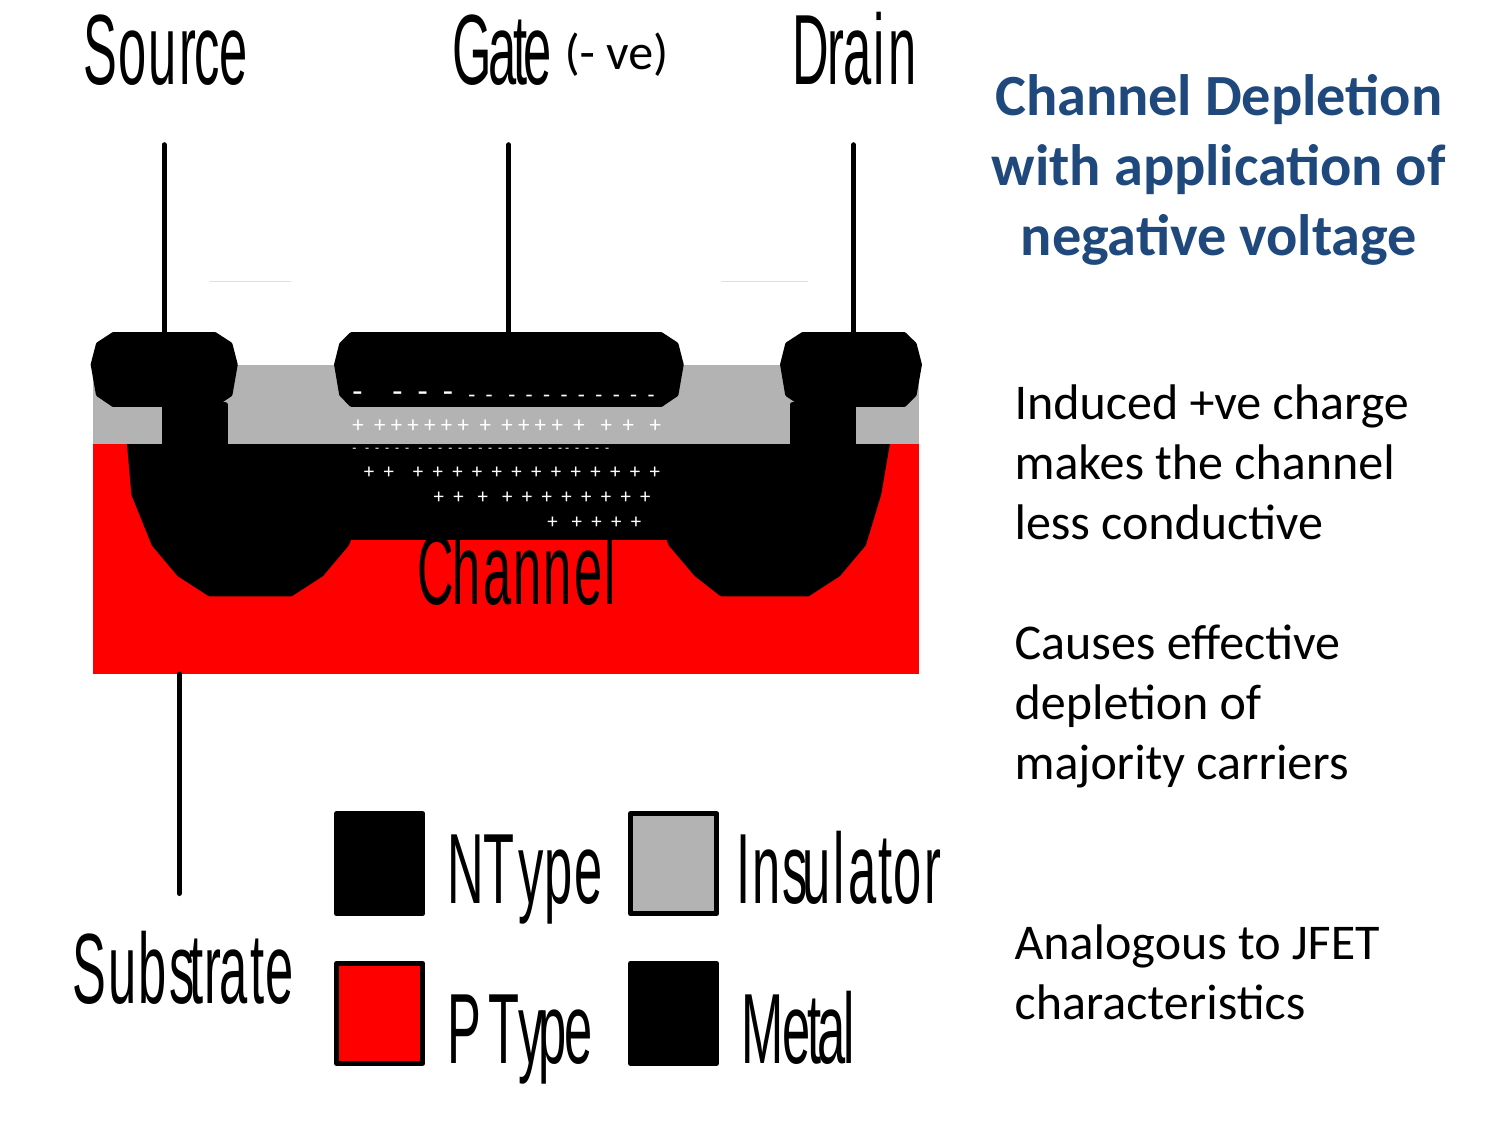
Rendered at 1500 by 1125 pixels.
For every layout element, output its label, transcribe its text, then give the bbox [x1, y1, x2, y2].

text_box Channel Depletion with application of negative voltage [975, 50, 1463, 275]
text_box Induced +ve charge makes the channel less conductive Causes effective depletion of majority carriers Analogous to JFET characteristics [999, 362, 1438, 1038]
text_box + + + + + + + + + + + + + + + + + + + + + + + + + + + + + + + [287, 450, 675, 540]
chart [37, 0, 975, 1125]
text_box (- ve) [549, 12, 700, 88]
text_box - - - - - - - - - - - - - - - + + + + + + + + + + + + + + + + - - - - - - - - - - - - - - - - - - - - - - - - - - [337, 361, 688, 472]
